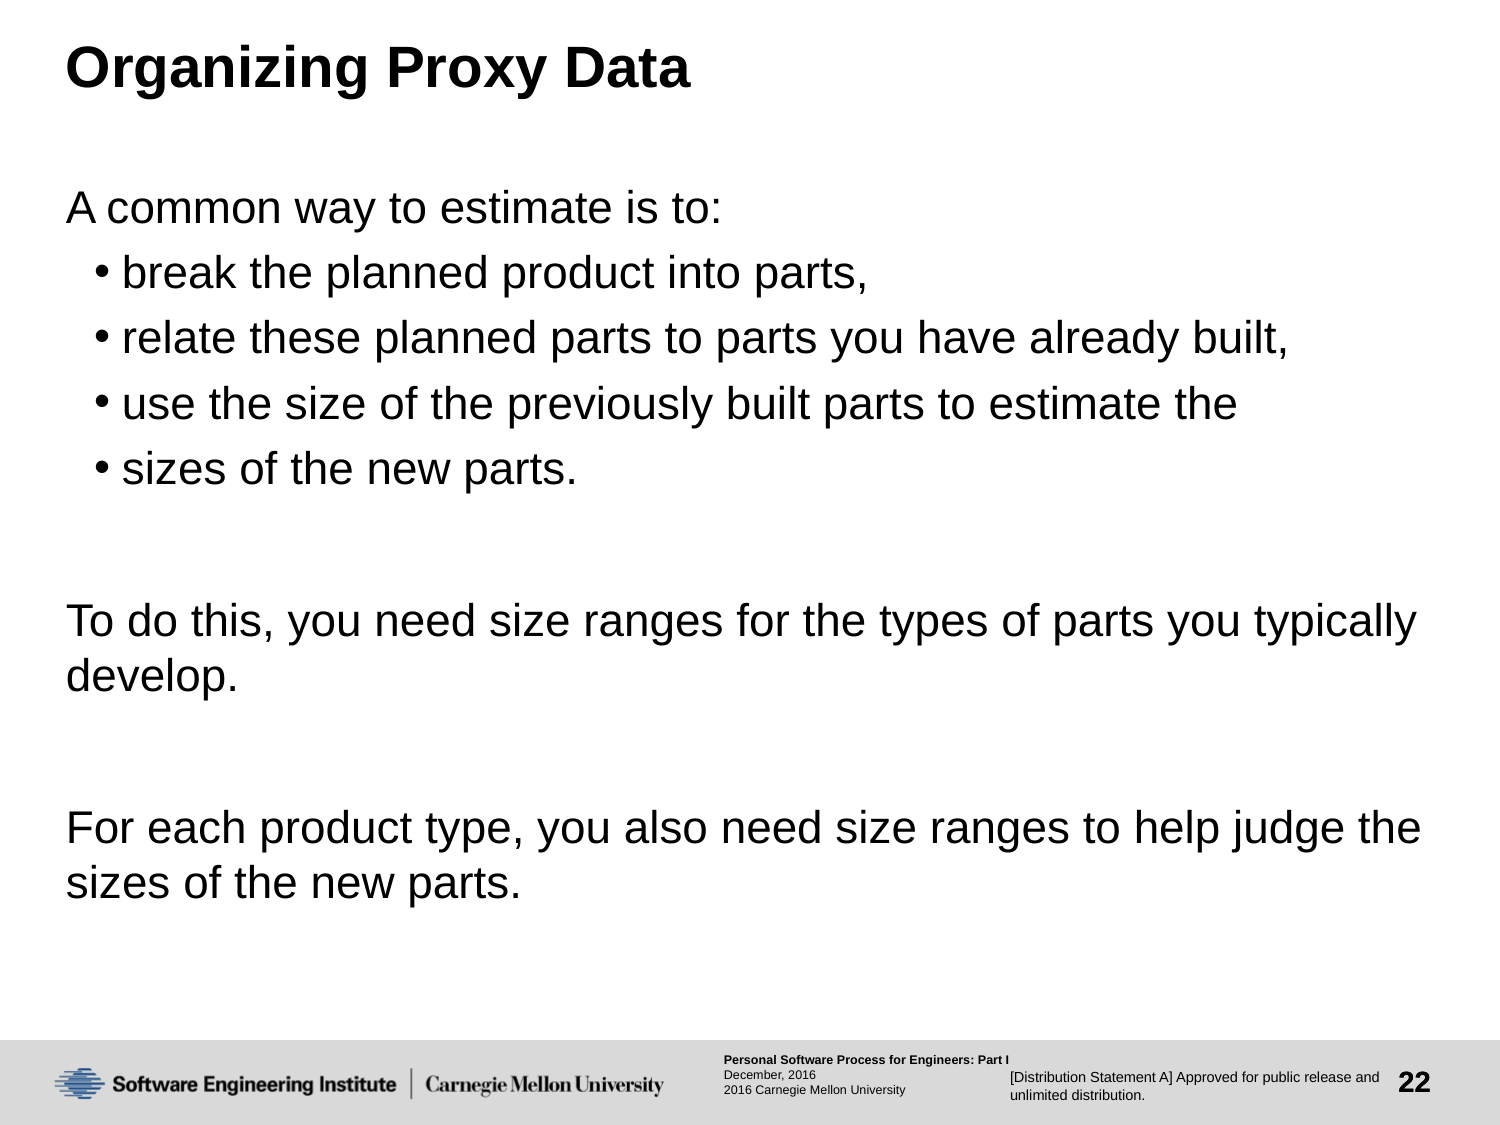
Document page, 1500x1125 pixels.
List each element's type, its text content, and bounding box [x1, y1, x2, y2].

list A common way to estimate is to: break the planned product into parts, relate these planned parts to parts you have already built, use the size of the previously built parts to estimate the sizes of the new parts. To do this, you need size ranges for the types of parts you typically develop. For each product type, you also need size ranges to help judge the sizes of the new parts. [65, 177, 1431, 1000]
title Organizing Proxy Data [65, 37, 1313, 148]
picture [46, 1061, 673, 1104]
